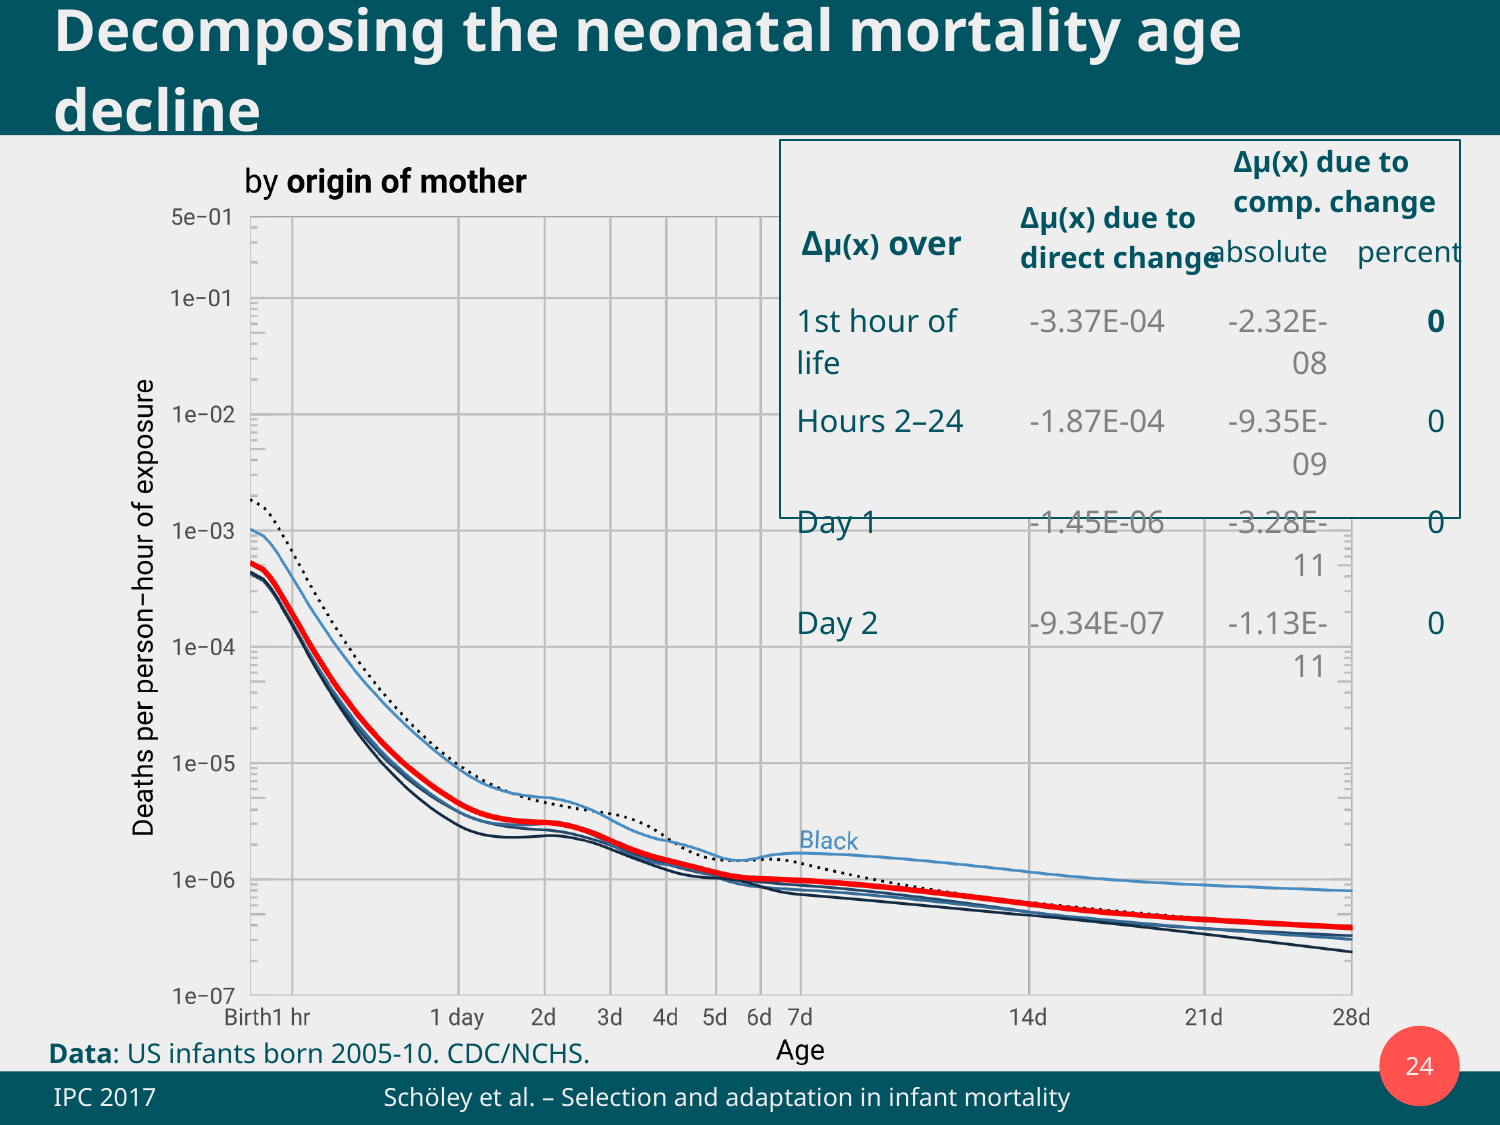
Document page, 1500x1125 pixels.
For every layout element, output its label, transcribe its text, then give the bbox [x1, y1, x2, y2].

table_cell Hours 2–24 [782, 392, 1014, 493]
table_cell 0 [1343, 493, 1460, 594]
table_cell -1.13E-11 [1180, 594, 1343, 695]
table_header 0 [1343, 291, 1460, 392]
text_box absolute [1194, 223, 1325, 278]
table_cell -1.87E-04 [1014, 392, 1180, 493]
text_box Δµ(x) due to direct change [1005, 190, 1195, 283]
table_cell -3.28E-11 [1180, 493, 1343, 594]
table_cell -9.34E-07 [1014, 594, 1180, 695]
table_header -2.32E-08 [1180, 291, 1343, 392]
text_box Data: US infants born 2005-10. CDC/NCHS. [33, 1026, 931, 1078]
table_cell Day 1 [782, 493, 1014, 594]
table_cell 0 [1343, 594, 1460, 695]
table_cell -1.45E-06 [1014, 493, 1180, 594]
table_cell Day 2 [782, 594, 1014, 695]
title Decomposing the neonatal mortality age decline [53, 0, 1447, 141]
text_box [1413, 140, 1460, 223]
table_cell 0 [1343, 392, 1460, 493]
text_box percent [1342, 223, 1460, 278]
text_box [779, 140, 1460, 518]
text_box Δµ(x) due to comp. change [1218, 133, 1413, 227]
picture [131, 167, 1369, 1065]
table_header -3.37E-04 [1014, 291, 1180, 392]
table_header 1st hour of life [782, 291, 1014, 392]
table_cell -9.35E-09 [1180, 392, 1343, 493]
text_box Δµ(x) over [786, 212, 953, 272]
